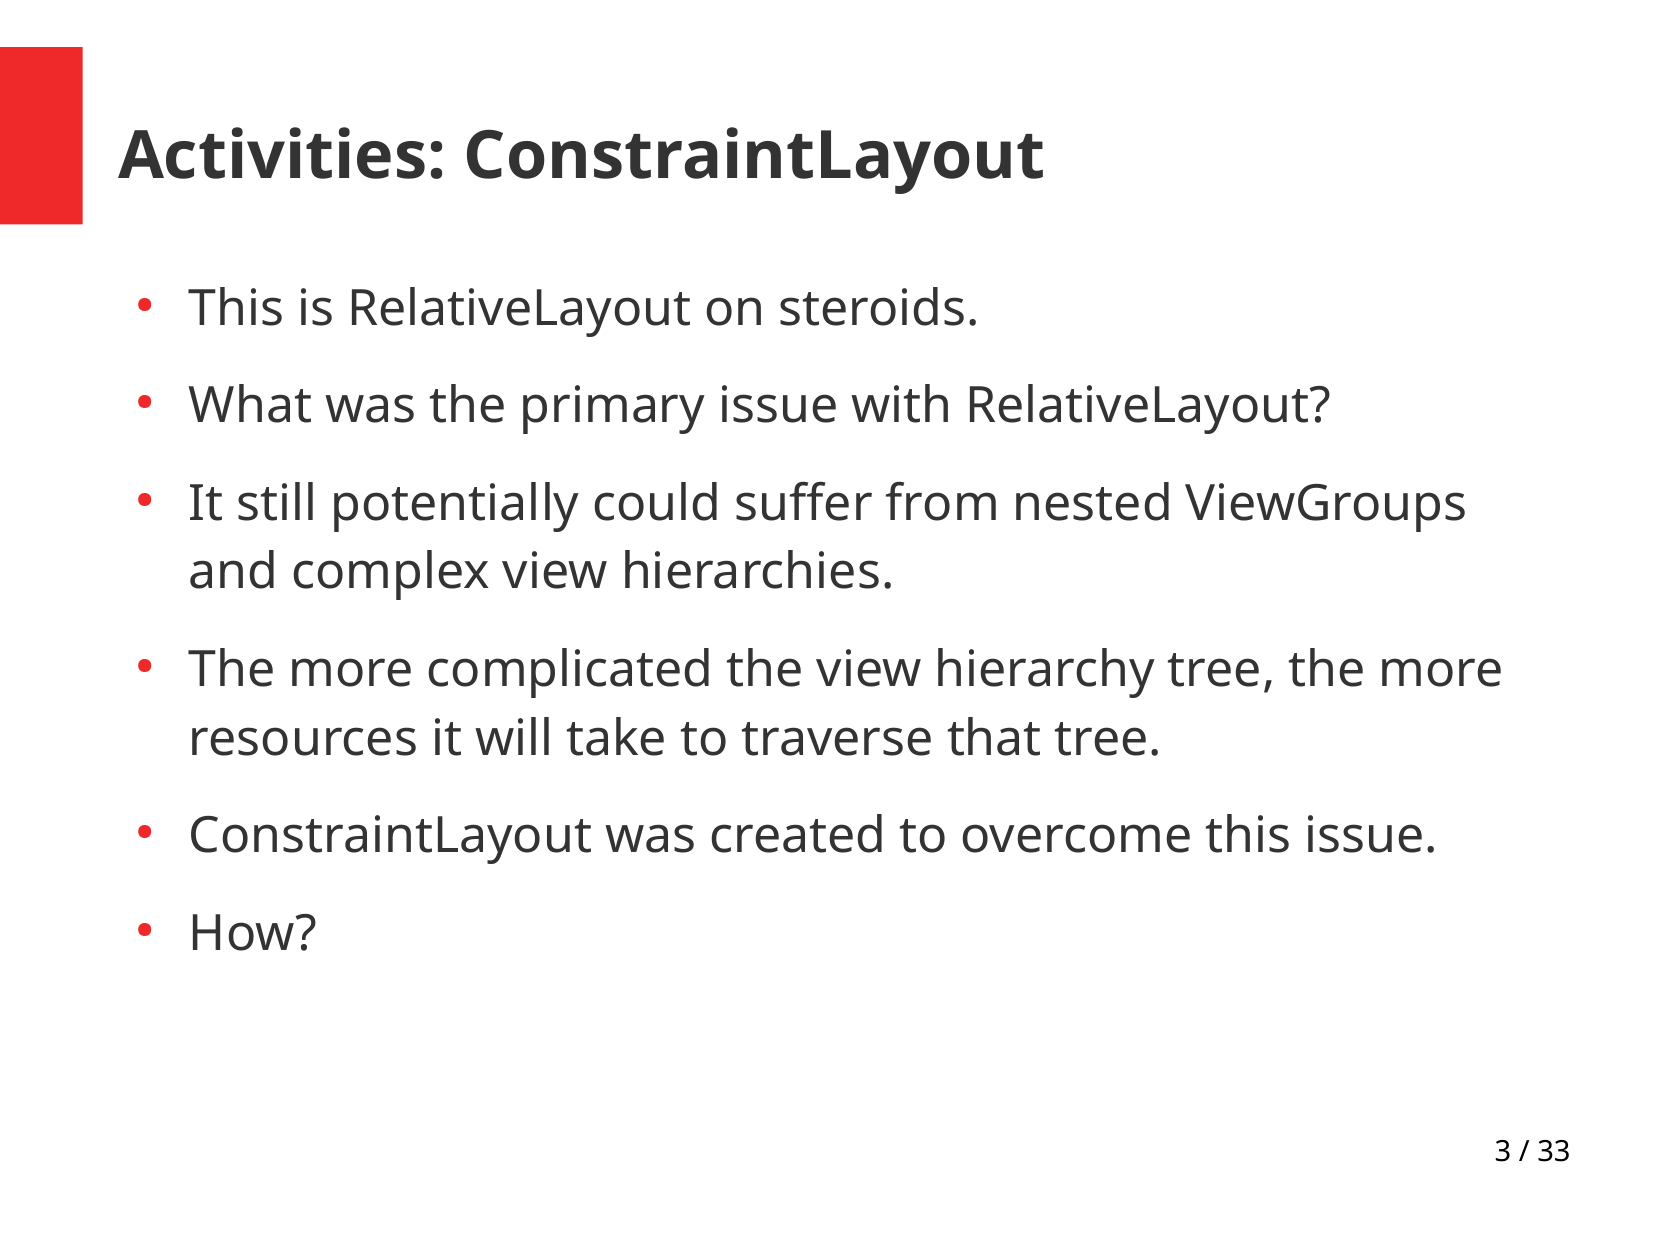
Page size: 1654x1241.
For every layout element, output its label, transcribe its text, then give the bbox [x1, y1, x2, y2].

list This is RelativeLayout on steroids. What was the primary issue with RelativeLayout? It still potentially could suffer from nested ViewGroups and complex view hierarchies. The more complicated the view hierarchy tree, the more resources it will take to traverse that tree. ConstraintLayout was created to overcome this issue. How? [118, 271, 1536, 991]
title Activities: ConstraintLayout [118, 49, 1571, 257]
